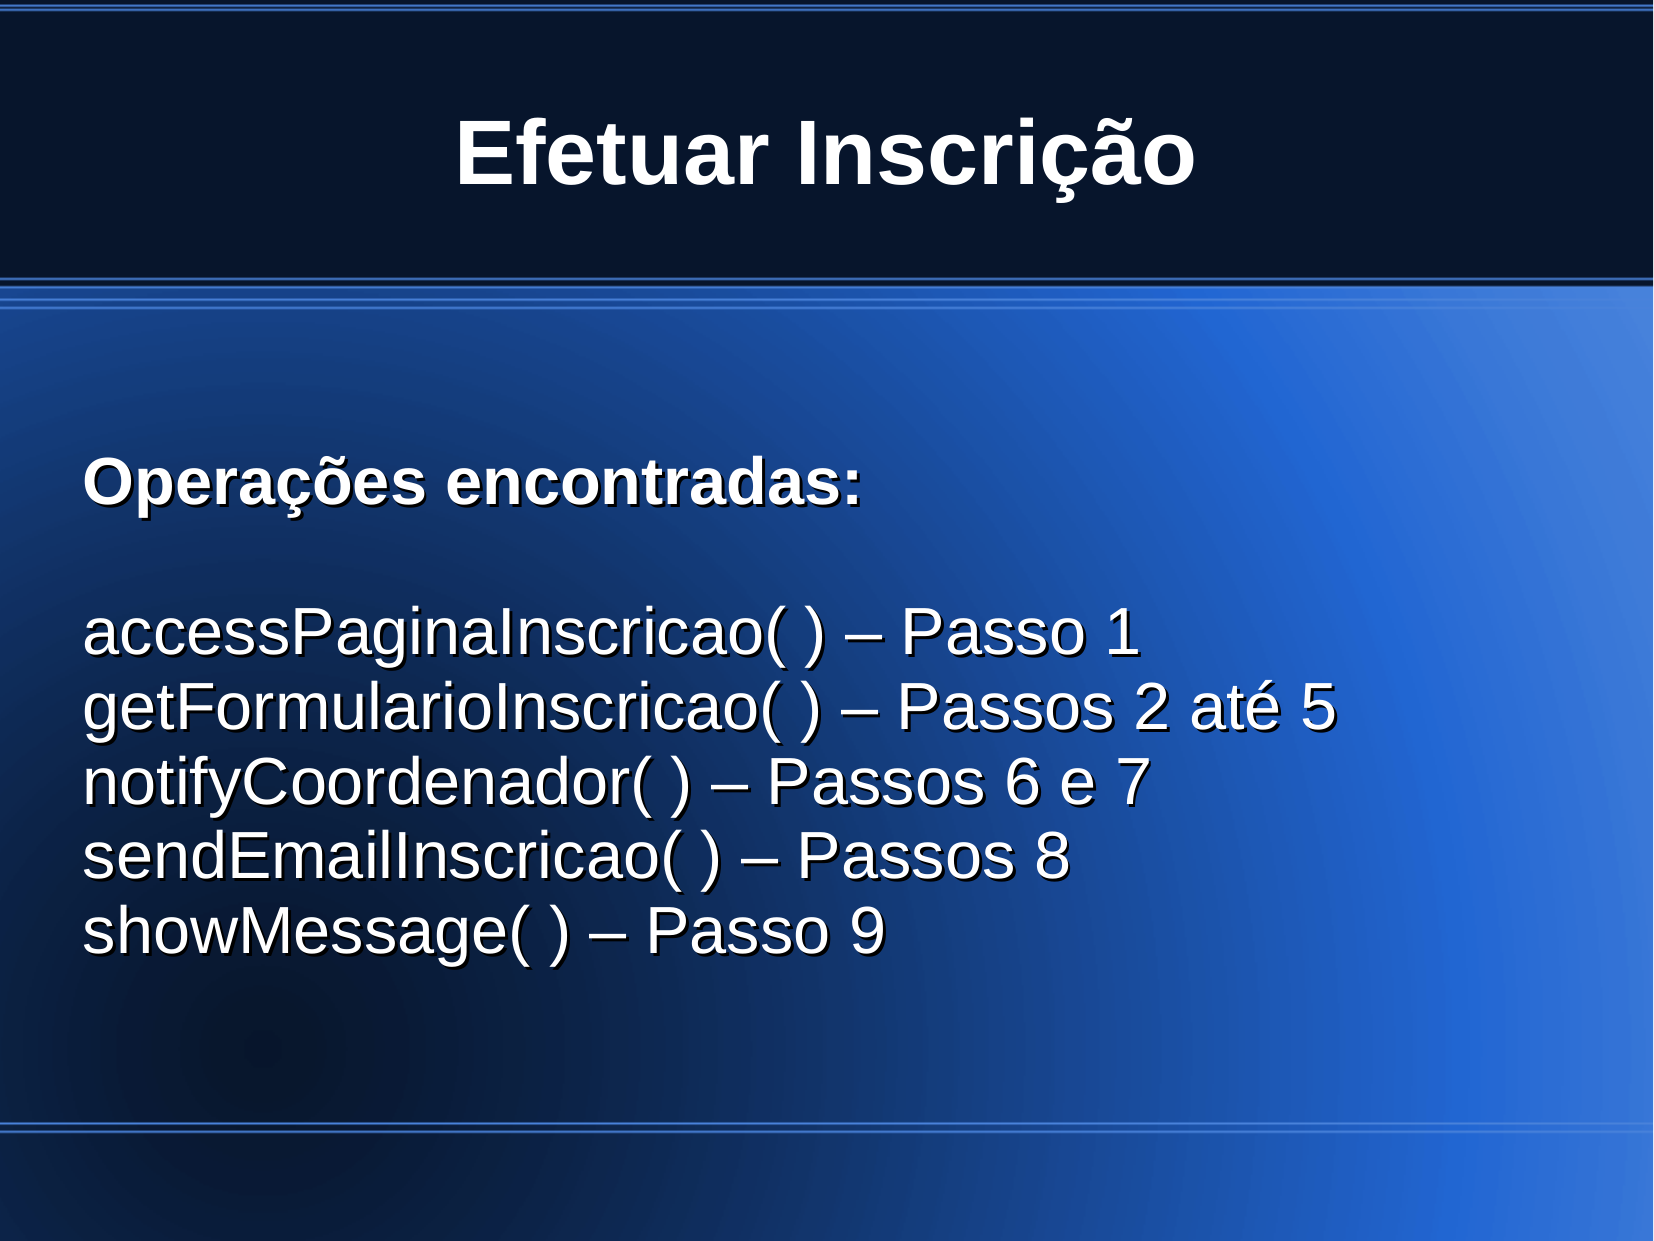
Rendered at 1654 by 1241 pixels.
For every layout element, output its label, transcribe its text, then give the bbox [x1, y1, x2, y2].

subtitle Operações encontradas: accessPaginaInscricao( ) – Passo 1 getFormularioInscricao( ) – Passos 2 até 5 notifyCoordenador( ) – Passos 6 e 7 sendEmailInscricao( ) – Passos 8 showMessage( ) – Passo 9 [82, 355, 1571, 1058]
picture [0, 0, 1654, 1241]
title Efetuar Inscrição [82, 49, 1571, 257]
